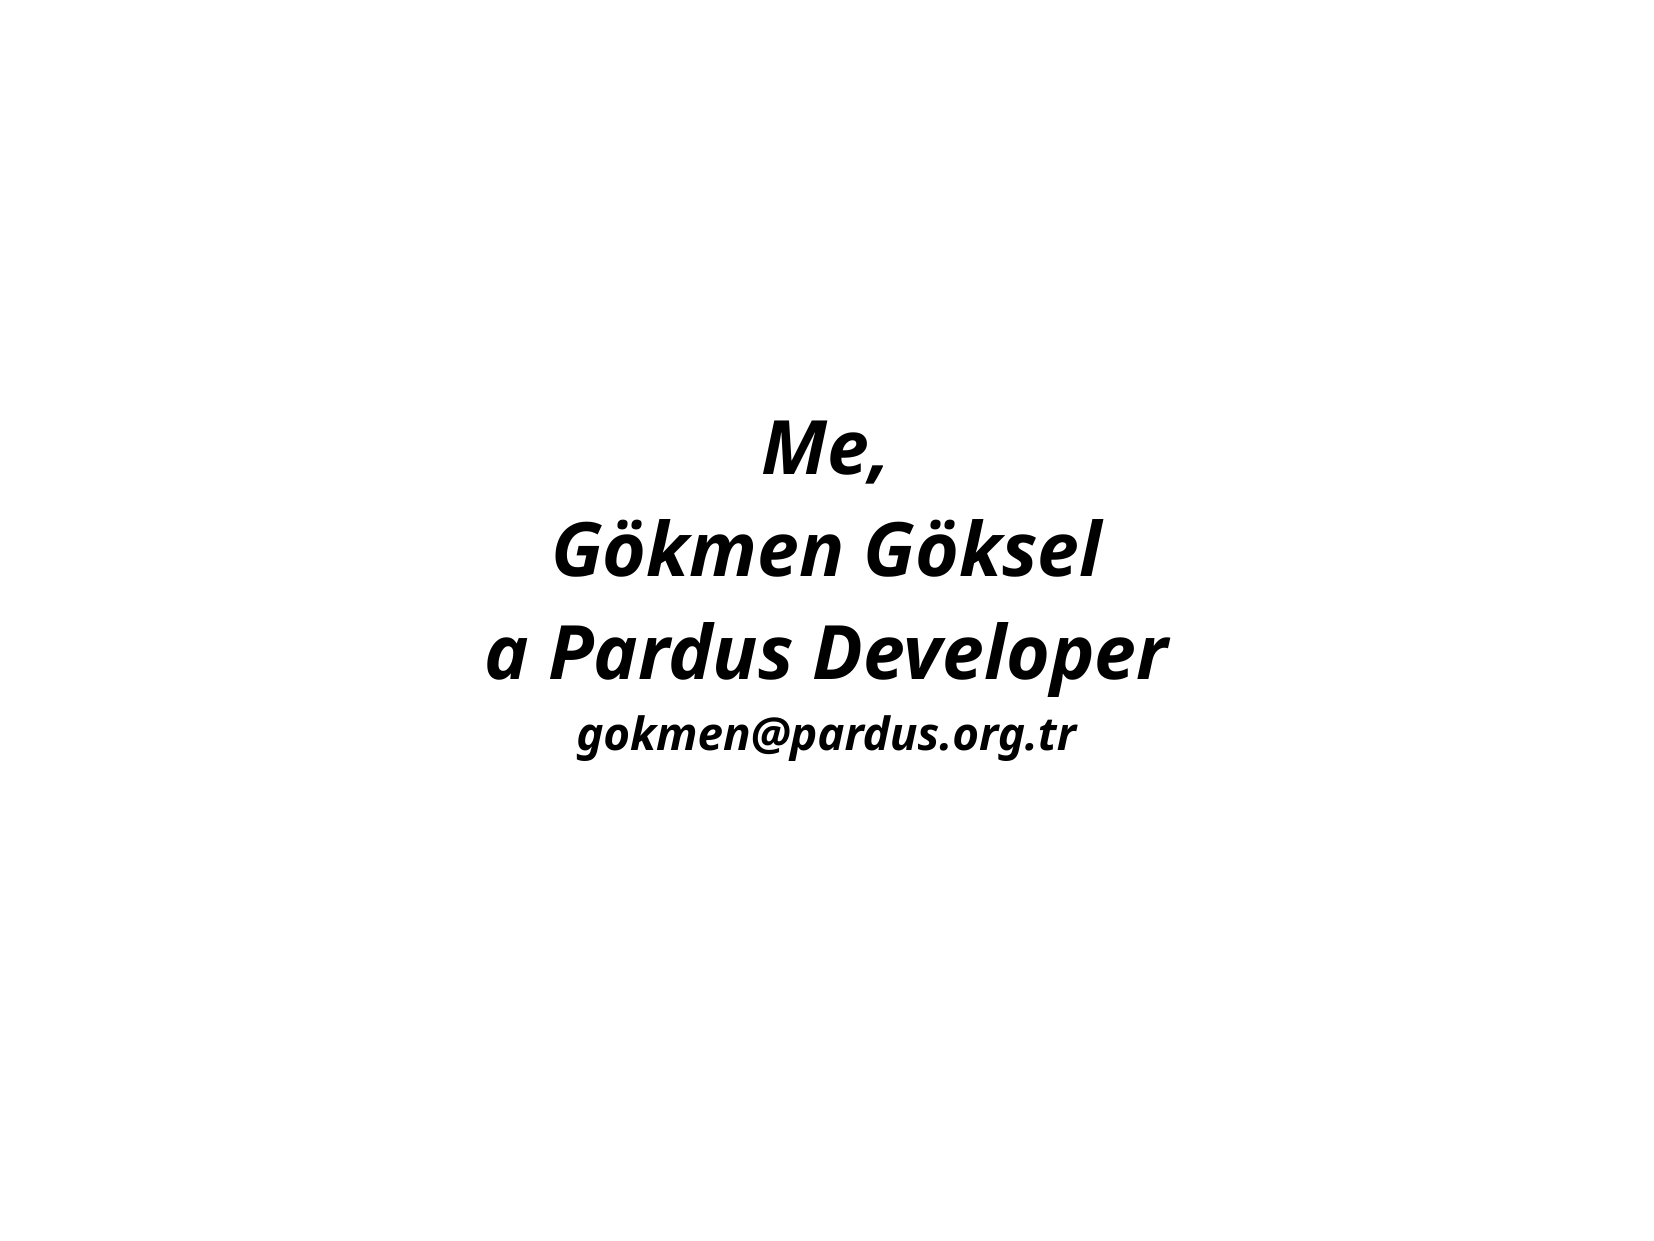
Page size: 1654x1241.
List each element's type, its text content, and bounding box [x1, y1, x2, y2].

subtitle Me, Gökmen Göksel a Pardus Developer gokmen@pardus.org.tr [82, 49, 1571, 1109]
